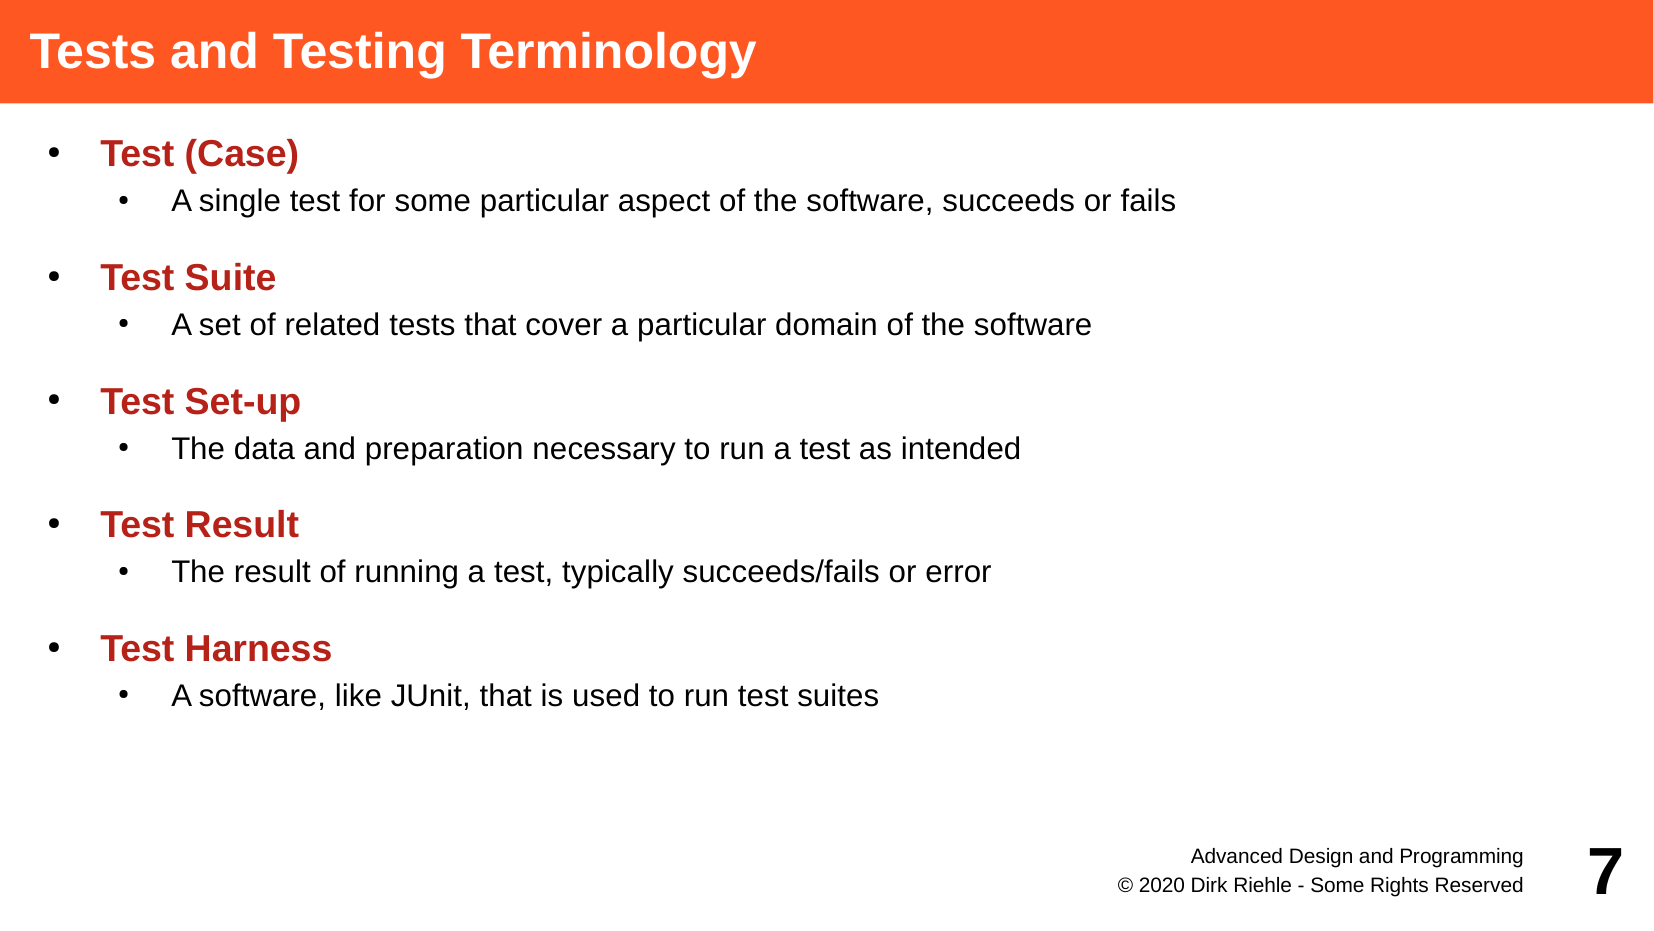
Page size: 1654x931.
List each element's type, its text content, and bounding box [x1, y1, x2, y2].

list Test (Case) A single test for some particular aspect of the software, succeeds or fails Test Suite A set of related tests that cover a particular domain of the software Test Set-up The data and preparation necessary to run a test as intended Test Result The result of running a test, typically succeeds/fails or error Test Harness A software, like JUnit, that is used to run test suites [29, 132, 1625, 813]
title Tests and Testing Terminology [0, 0, 1654, 104]
